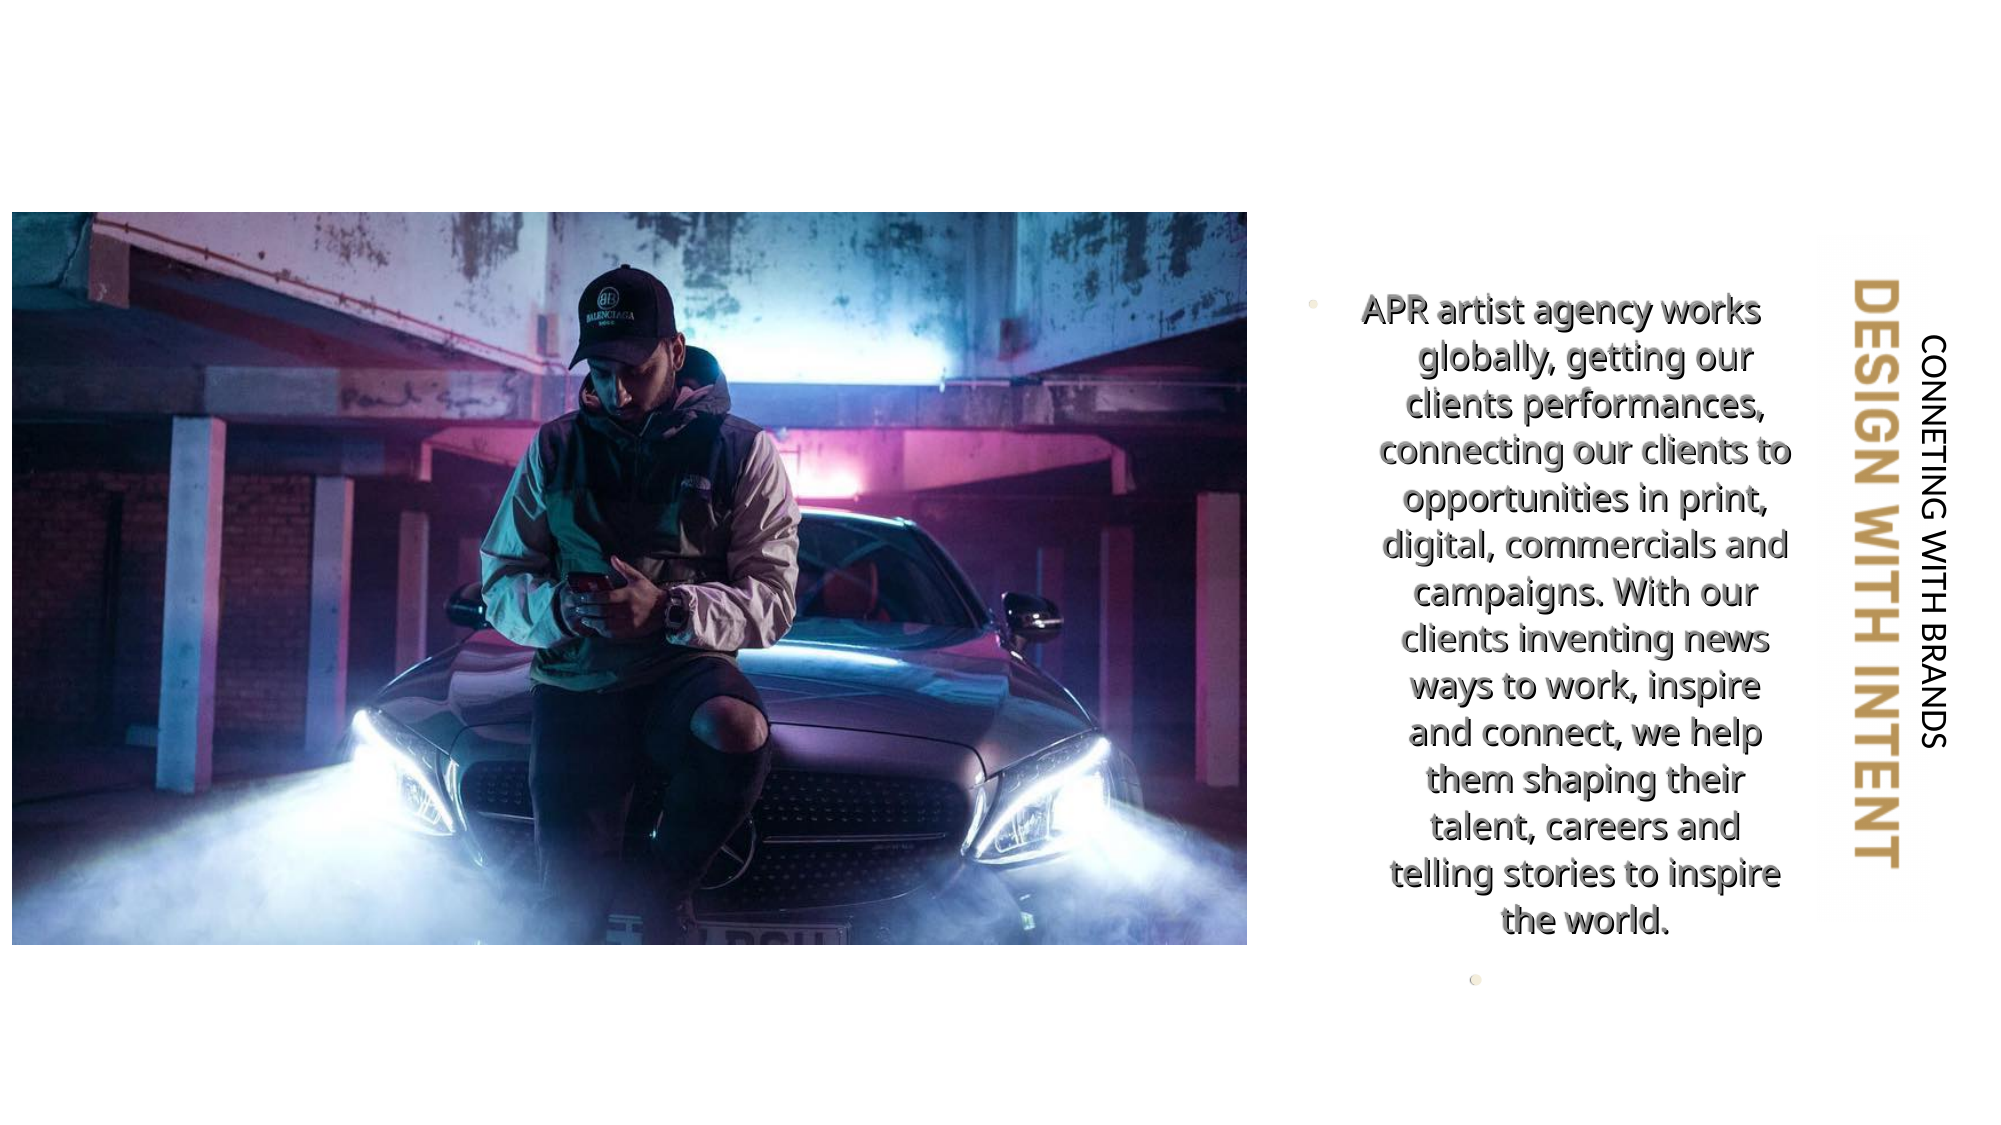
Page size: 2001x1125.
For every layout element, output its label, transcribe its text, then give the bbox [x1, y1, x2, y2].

text_box CONNETING WITH BRANDS [1906, 319, 1968, 770]
picture [12, 212, 1247, 945]
picture [1817, 235, 1930, 922]
list APR artist agency works globally, getting our clients performances, connecting our clients to opportunities in print, digital, commercials and campaigns. With our clients inventing news ways to work, inspire and connect, we help them shaping their talent, careers and telling stories to inspire the world. [1253, 275, 1810, 961]
